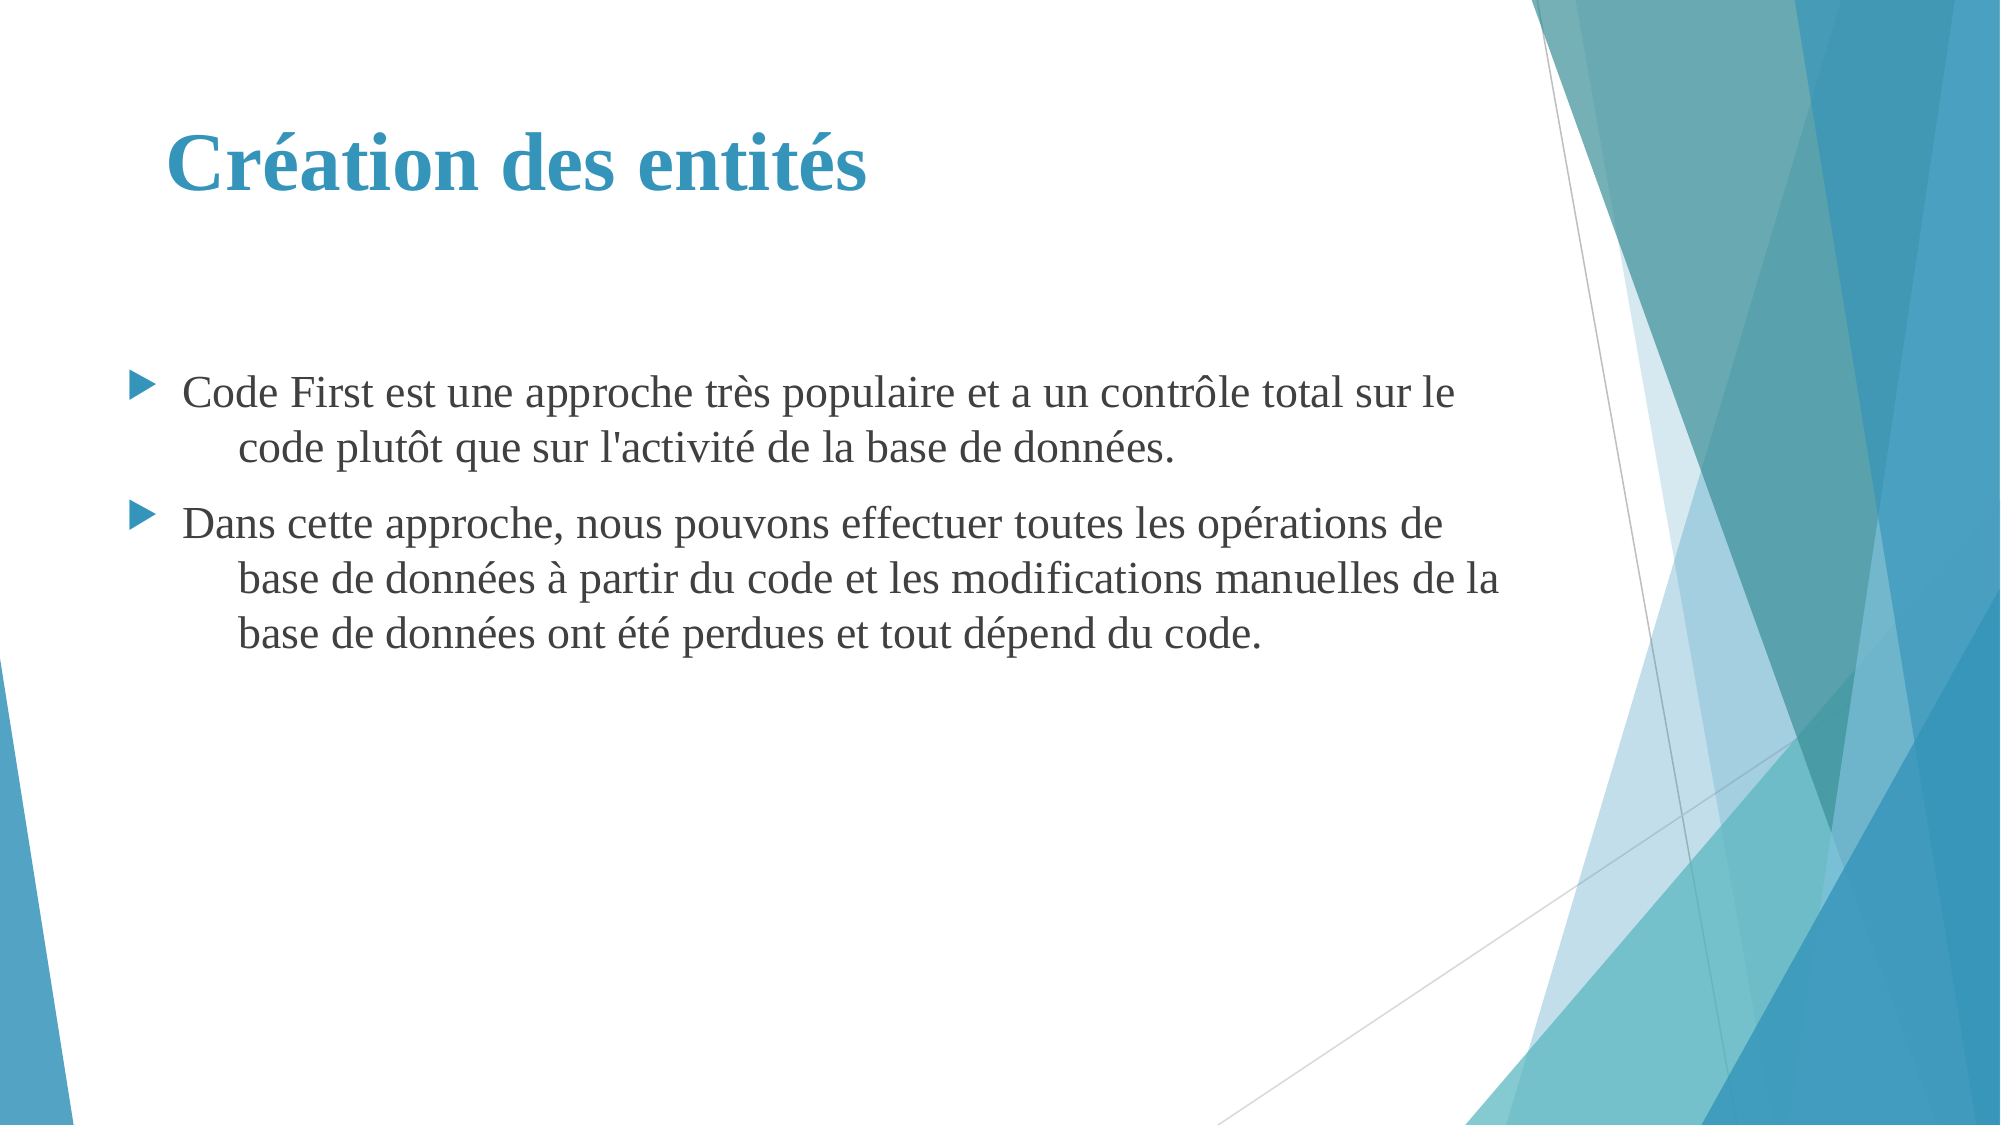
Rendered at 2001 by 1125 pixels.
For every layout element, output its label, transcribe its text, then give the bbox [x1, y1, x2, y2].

title Création des entités [111, 99, 1522, 317]
list Code First est une approche très populaire et a un contrôle total sur le code plutôt que sur l'activité de la base de données. Dans cette approche, nous pouvons effectuer toutes les opérations de base de données à partir du code et les modifications manuelles de la base de données ont été perdues et tout dépend du code. [111, 354, 1522, 992]
